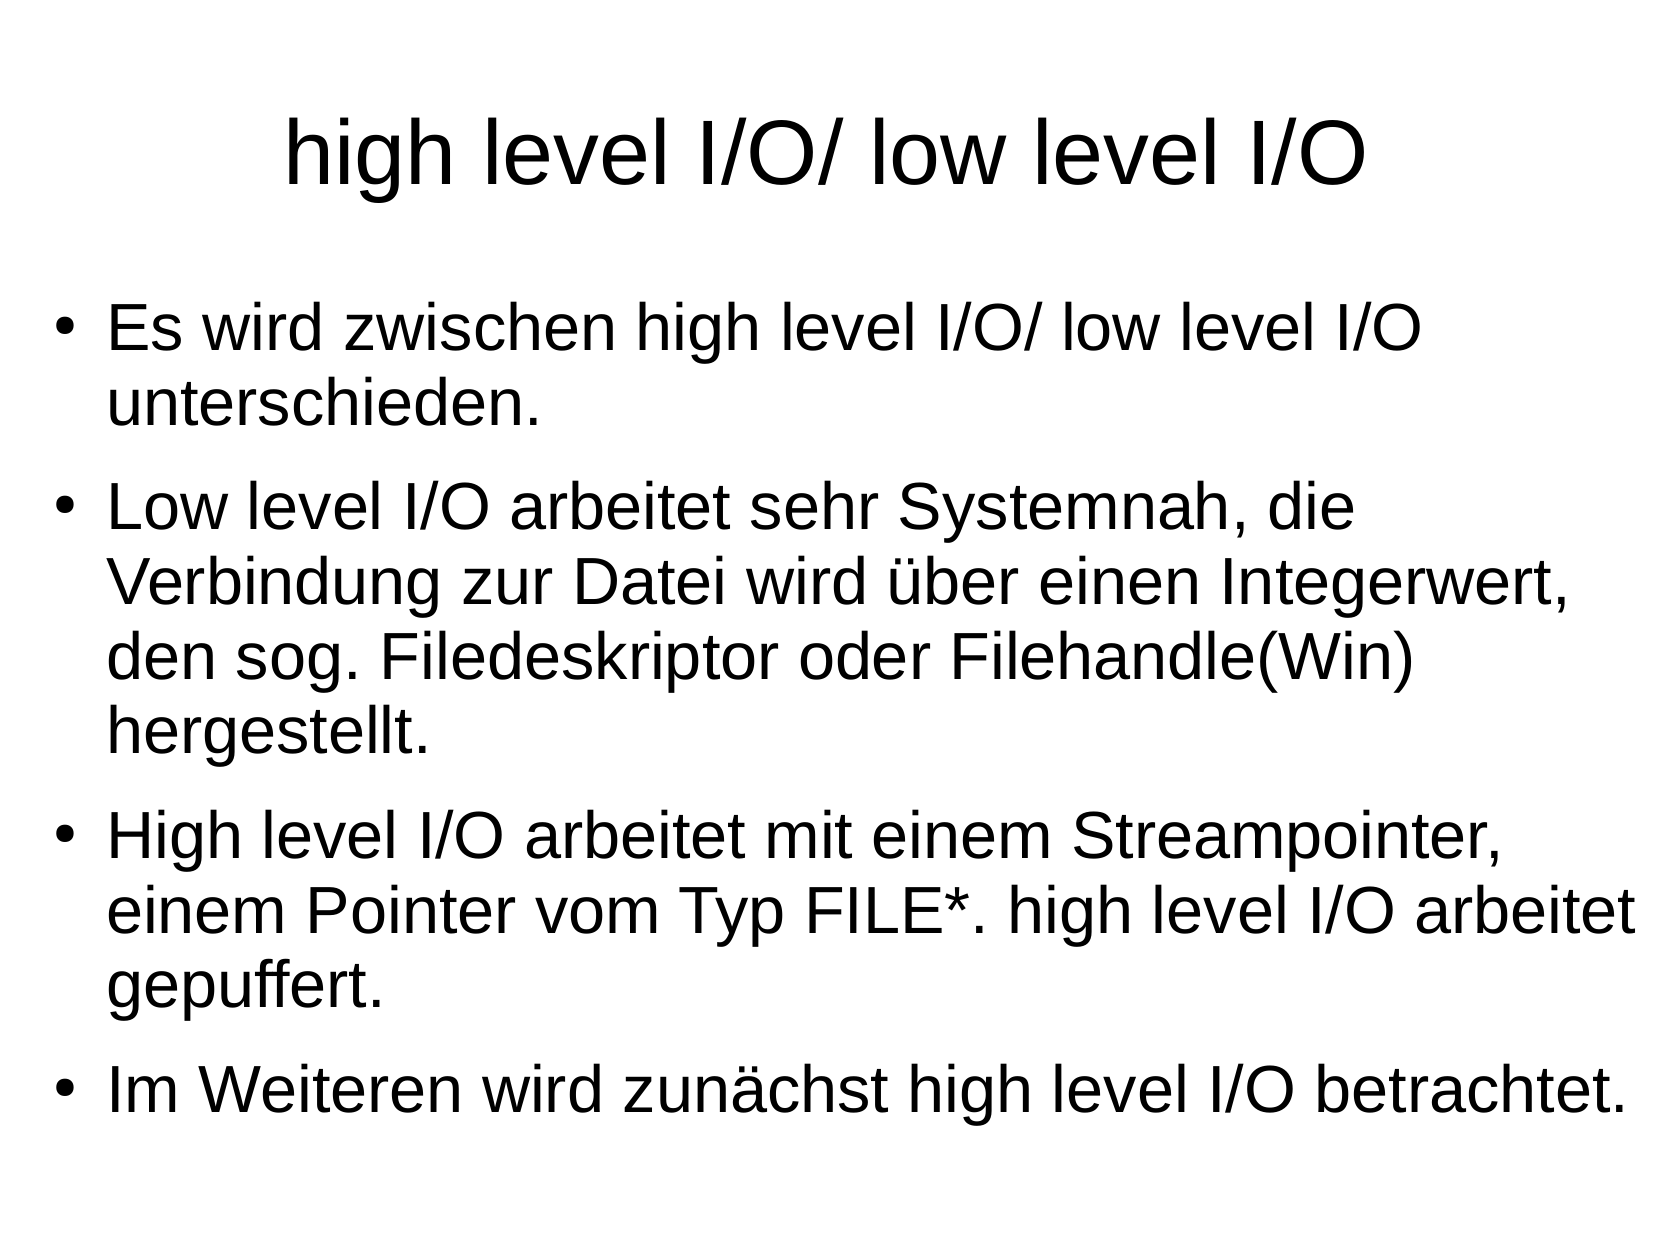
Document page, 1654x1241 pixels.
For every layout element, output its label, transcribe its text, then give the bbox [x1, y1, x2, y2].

list Es wird zwischen high level I/O/ low level I/O unterschieden. Low level I/O arbeitet sehr Systemnah, die Verbindung zur Datei wird über einen Integerwert, den sog. Filedeskriptor oder Filehandle(Win) hergestellt. High level I/O arbeitet mit einem Streampointer, einem Pointer vom Typ FILE*. high level I/O arbeitet gepuffert. Im Weiteren wird zunächst high level I/O betrachtet. [35, 290, 1654, 1205]
title high level I/O/ low level I/O [82, 49, 1571, 257]
